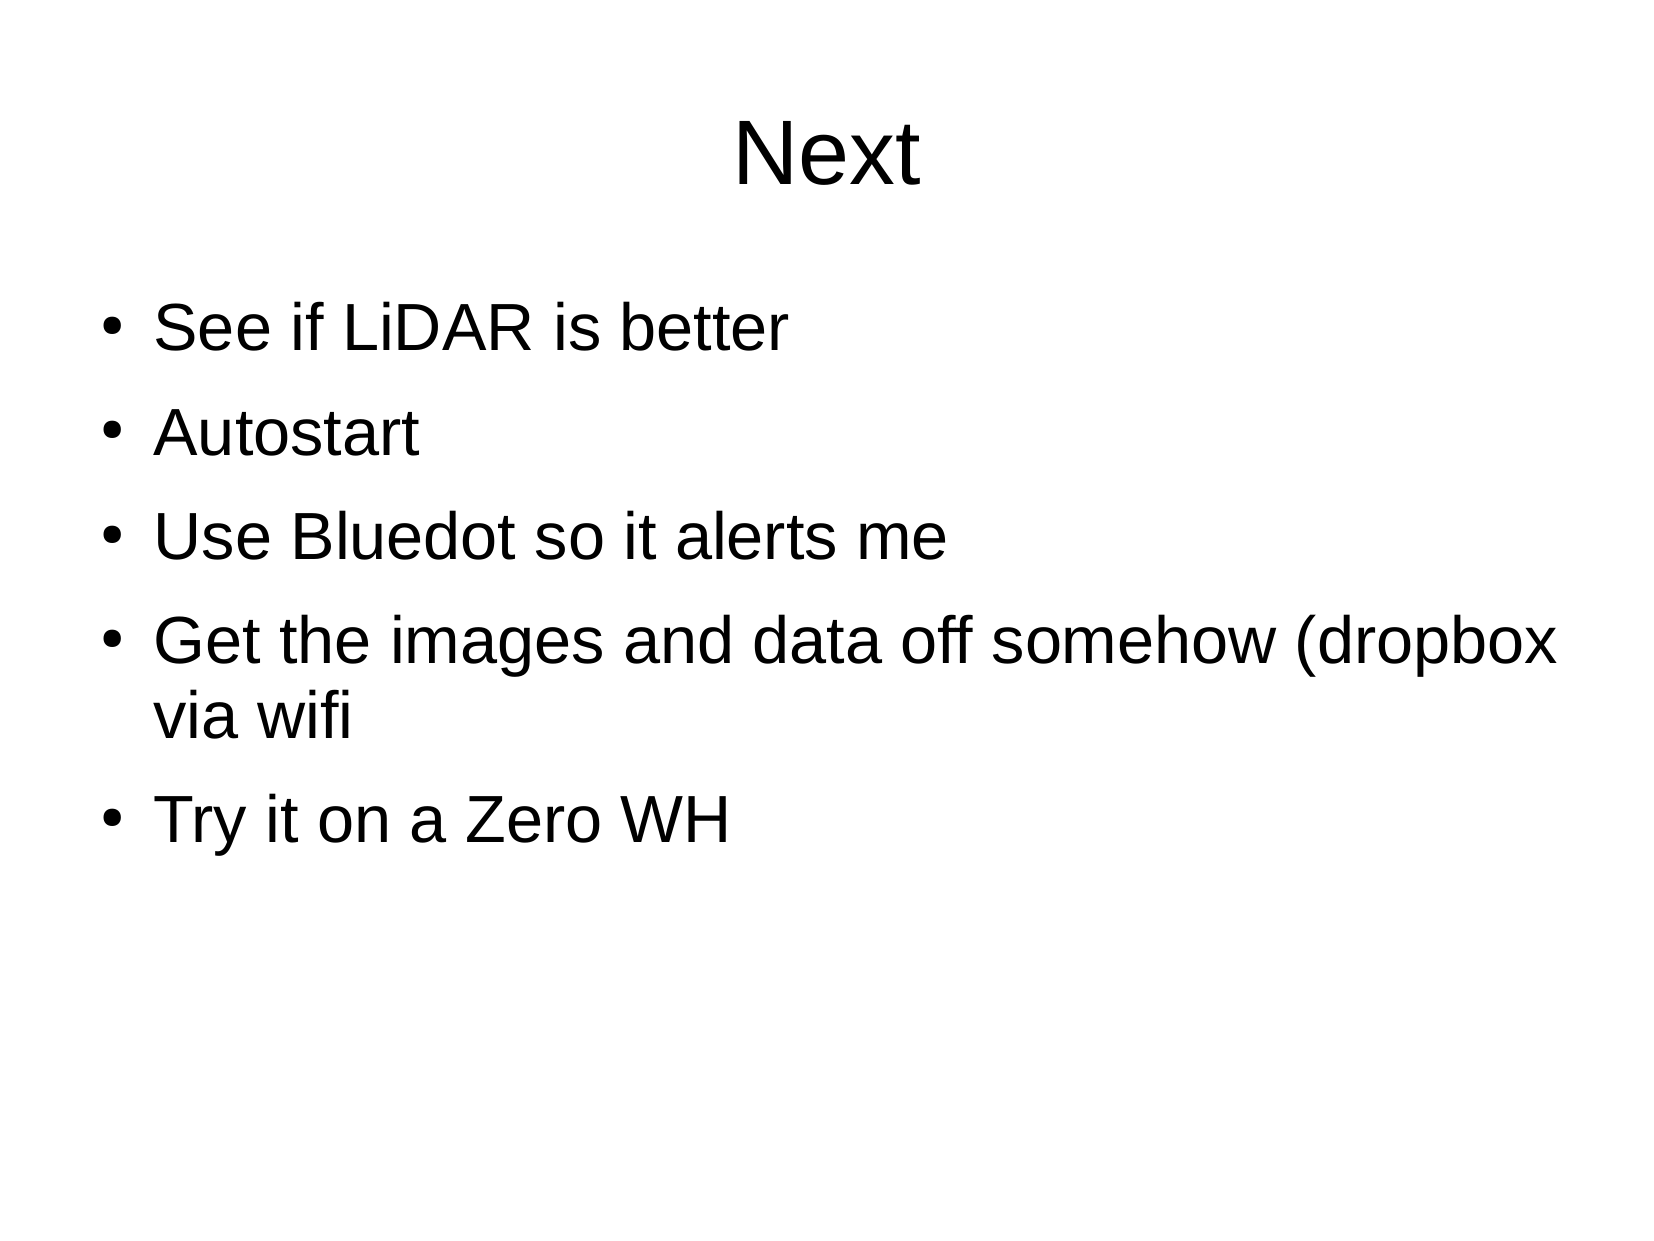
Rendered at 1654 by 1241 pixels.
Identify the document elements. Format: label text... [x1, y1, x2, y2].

title Next [82, 49, 1571, 257]
list See if LiDAR is better Autostart Use Bluedot so it alerts me Get the images and data off somehow (dropbox via wifi Try it on a Zero WH [82, 290, 1571, 1010]
